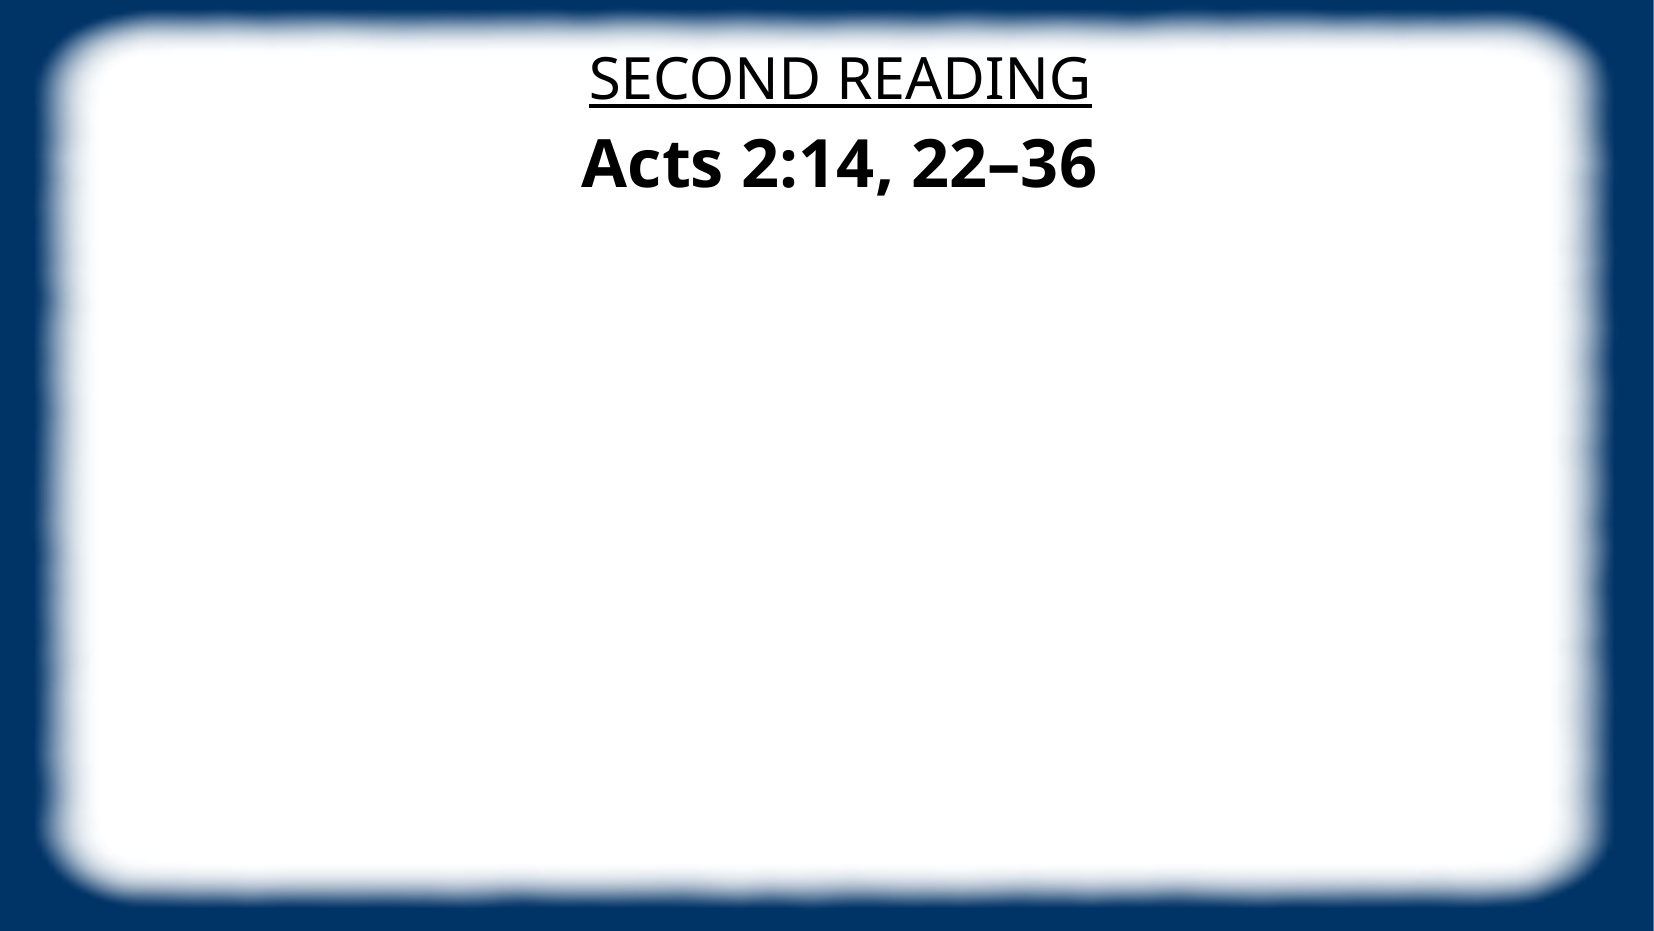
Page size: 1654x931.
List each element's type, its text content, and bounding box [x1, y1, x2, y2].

picture [0, 0, 1654, 931]
text_box SECOND READING Acts 2:14, 22–36 [105, 30, 1576, 211]
